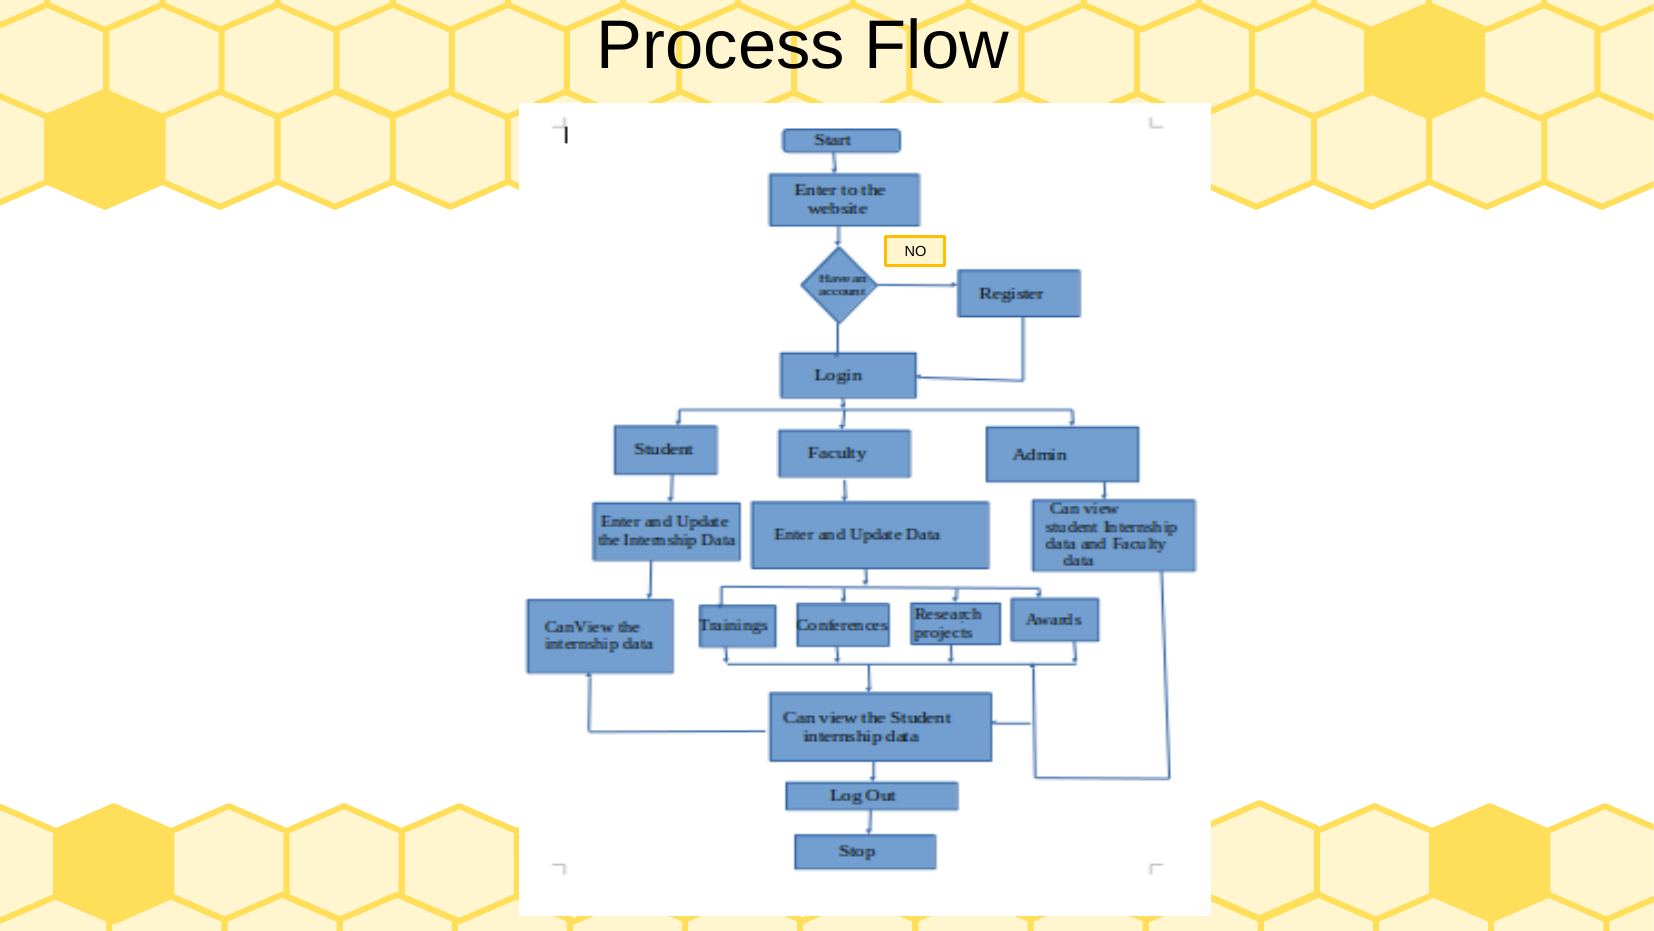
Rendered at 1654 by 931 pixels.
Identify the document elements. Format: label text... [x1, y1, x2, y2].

title Process Flow [59, 0, 1548, 89]
text_box NO [885, 236, 945, 266]
picture [519, 103, 1211, 916]
